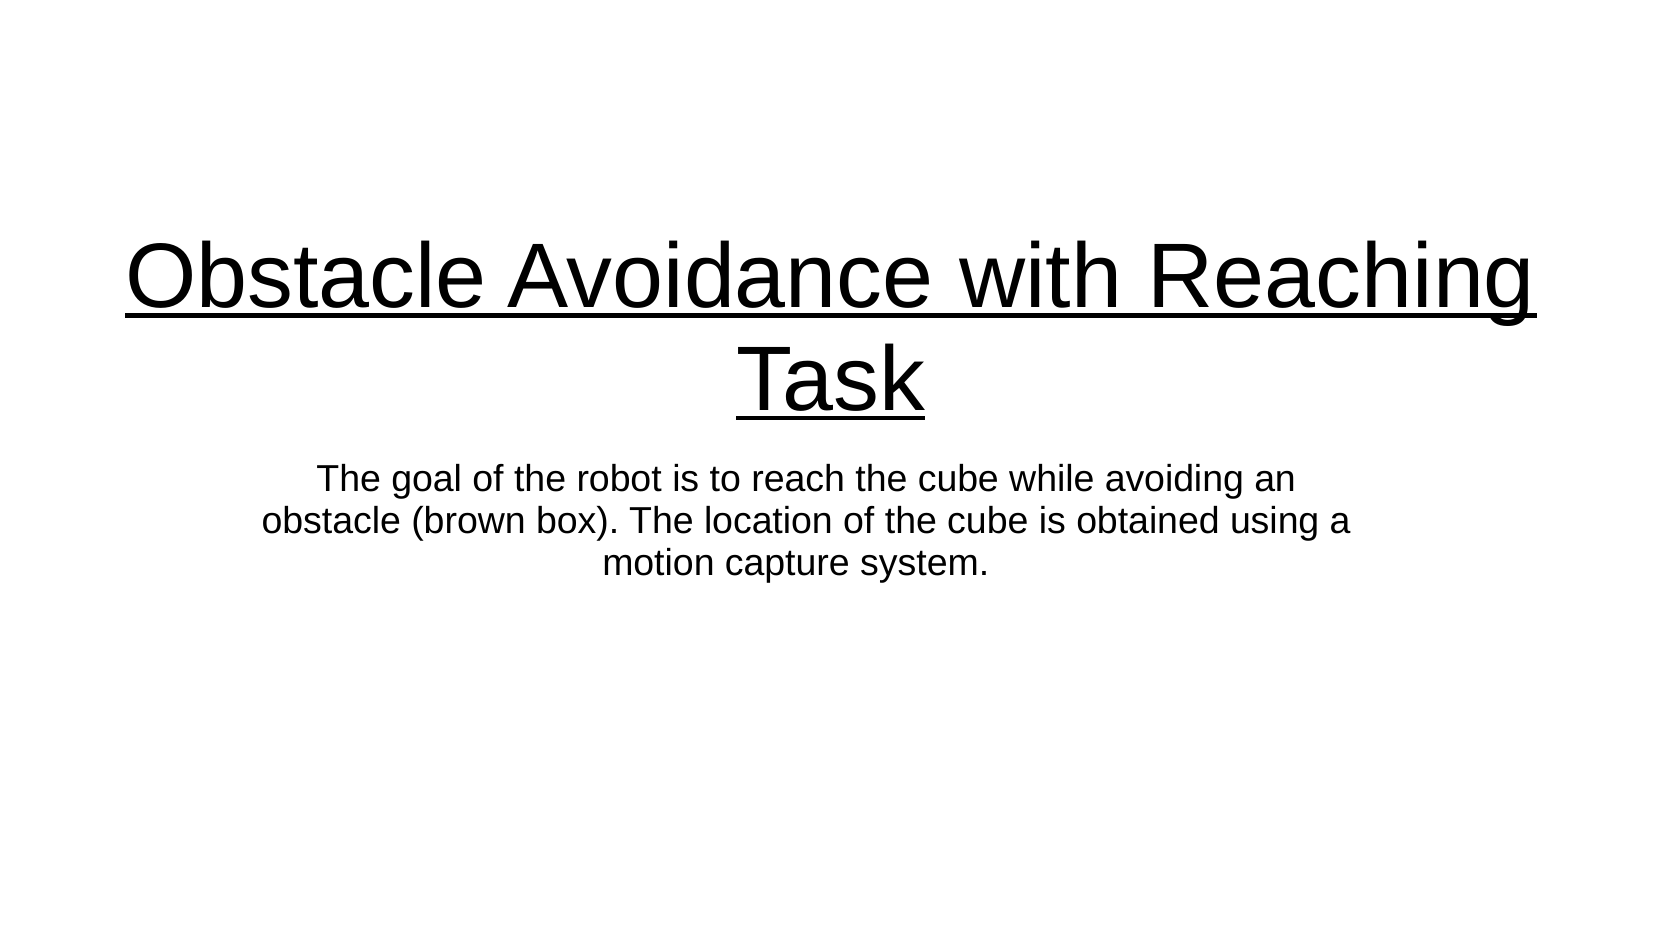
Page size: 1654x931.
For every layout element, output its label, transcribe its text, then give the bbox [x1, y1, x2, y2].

text_box The goal of the robot is to reach the cube while avoiding an obstacle (brown box). The location of the cube is obtained using a motion capture system. [236, 450, 1377, 616]
title Obstacle Avoidance with Reaching Task [86, 224, 1576, 430]
